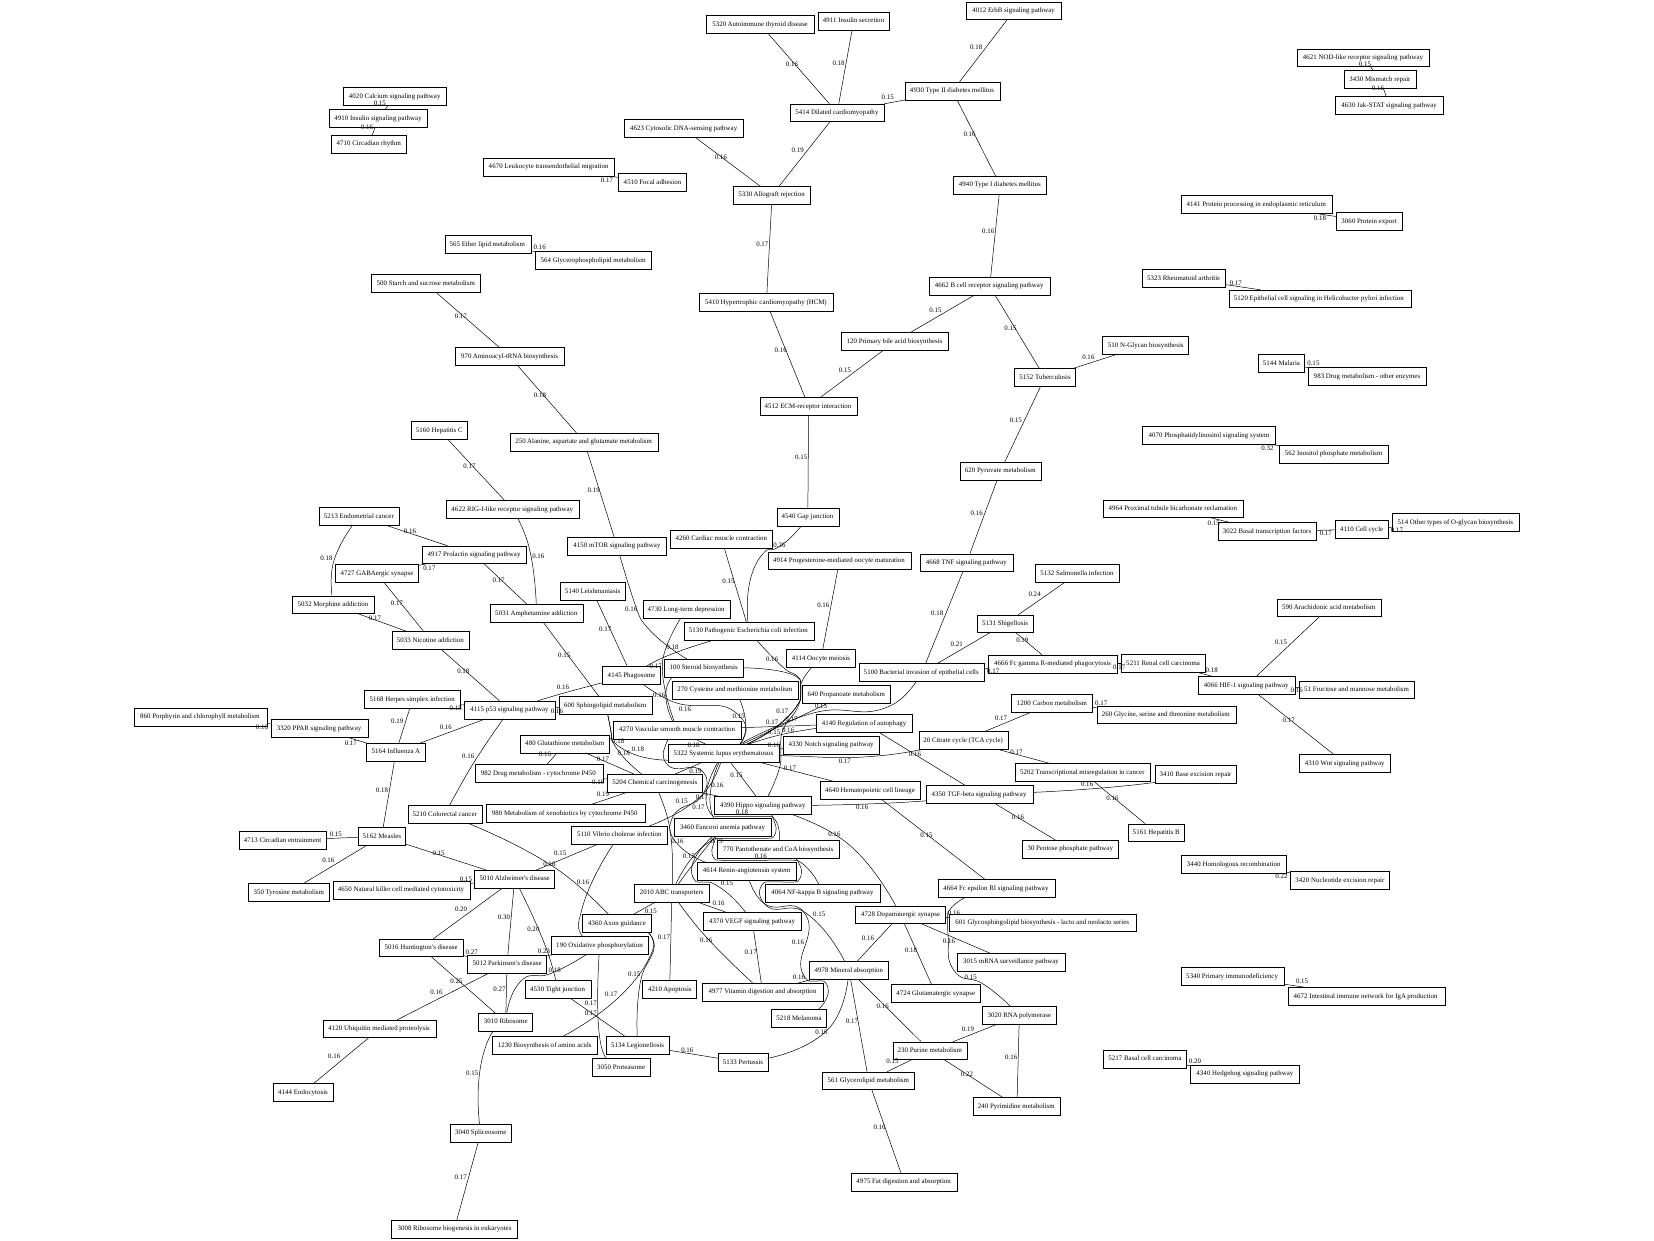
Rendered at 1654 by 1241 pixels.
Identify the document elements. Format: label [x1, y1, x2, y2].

picture [132, 0, 1522, 1240]
